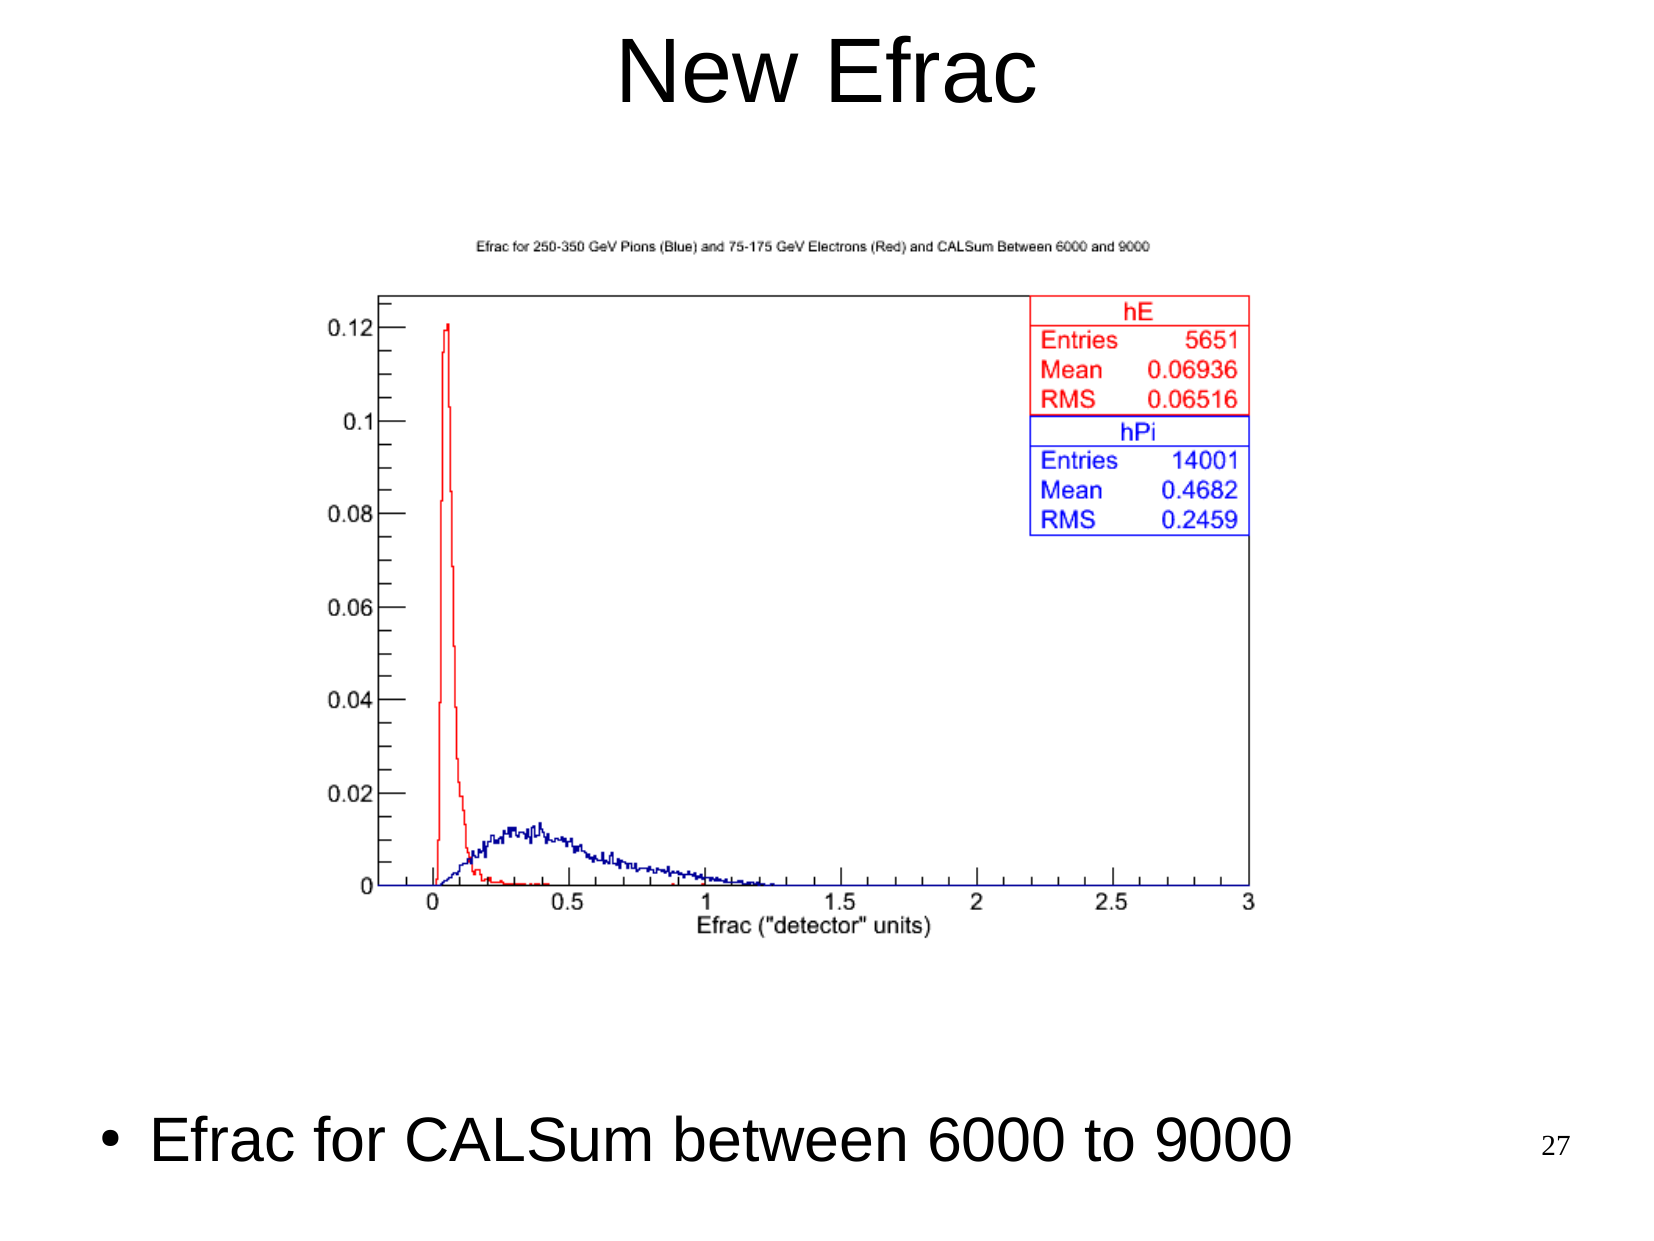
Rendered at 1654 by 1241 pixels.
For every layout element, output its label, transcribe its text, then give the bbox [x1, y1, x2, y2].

title New Efrac [82, 0, 1571, 174]
list Efrac for CALSum between 6000 to 9000 [82, 1105, 1538, 1176]
picture [270, 222, 1358, 961]
